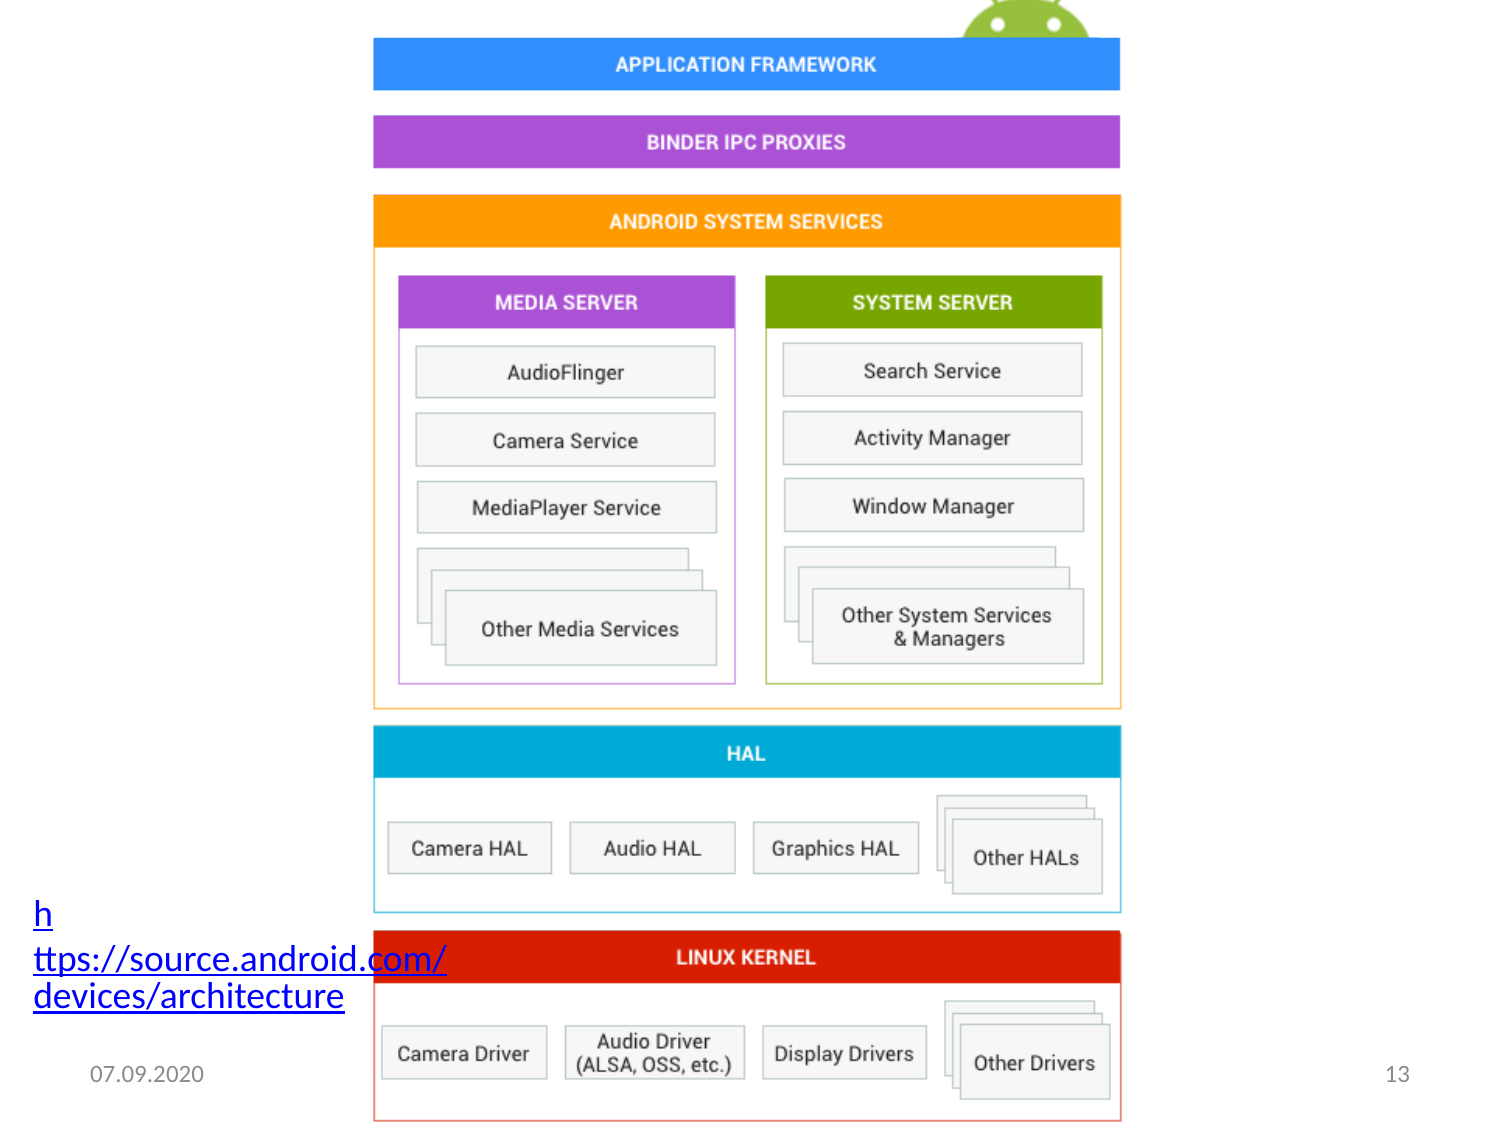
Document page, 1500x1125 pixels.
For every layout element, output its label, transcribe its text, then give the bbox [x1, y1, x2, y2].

text_box https://source.android.com/devices/architecture [18, 881, 482, 987]
picture [369, 0, 1125, 1125]
slide_number <number> [1125, 1042, 1425, 1103]
